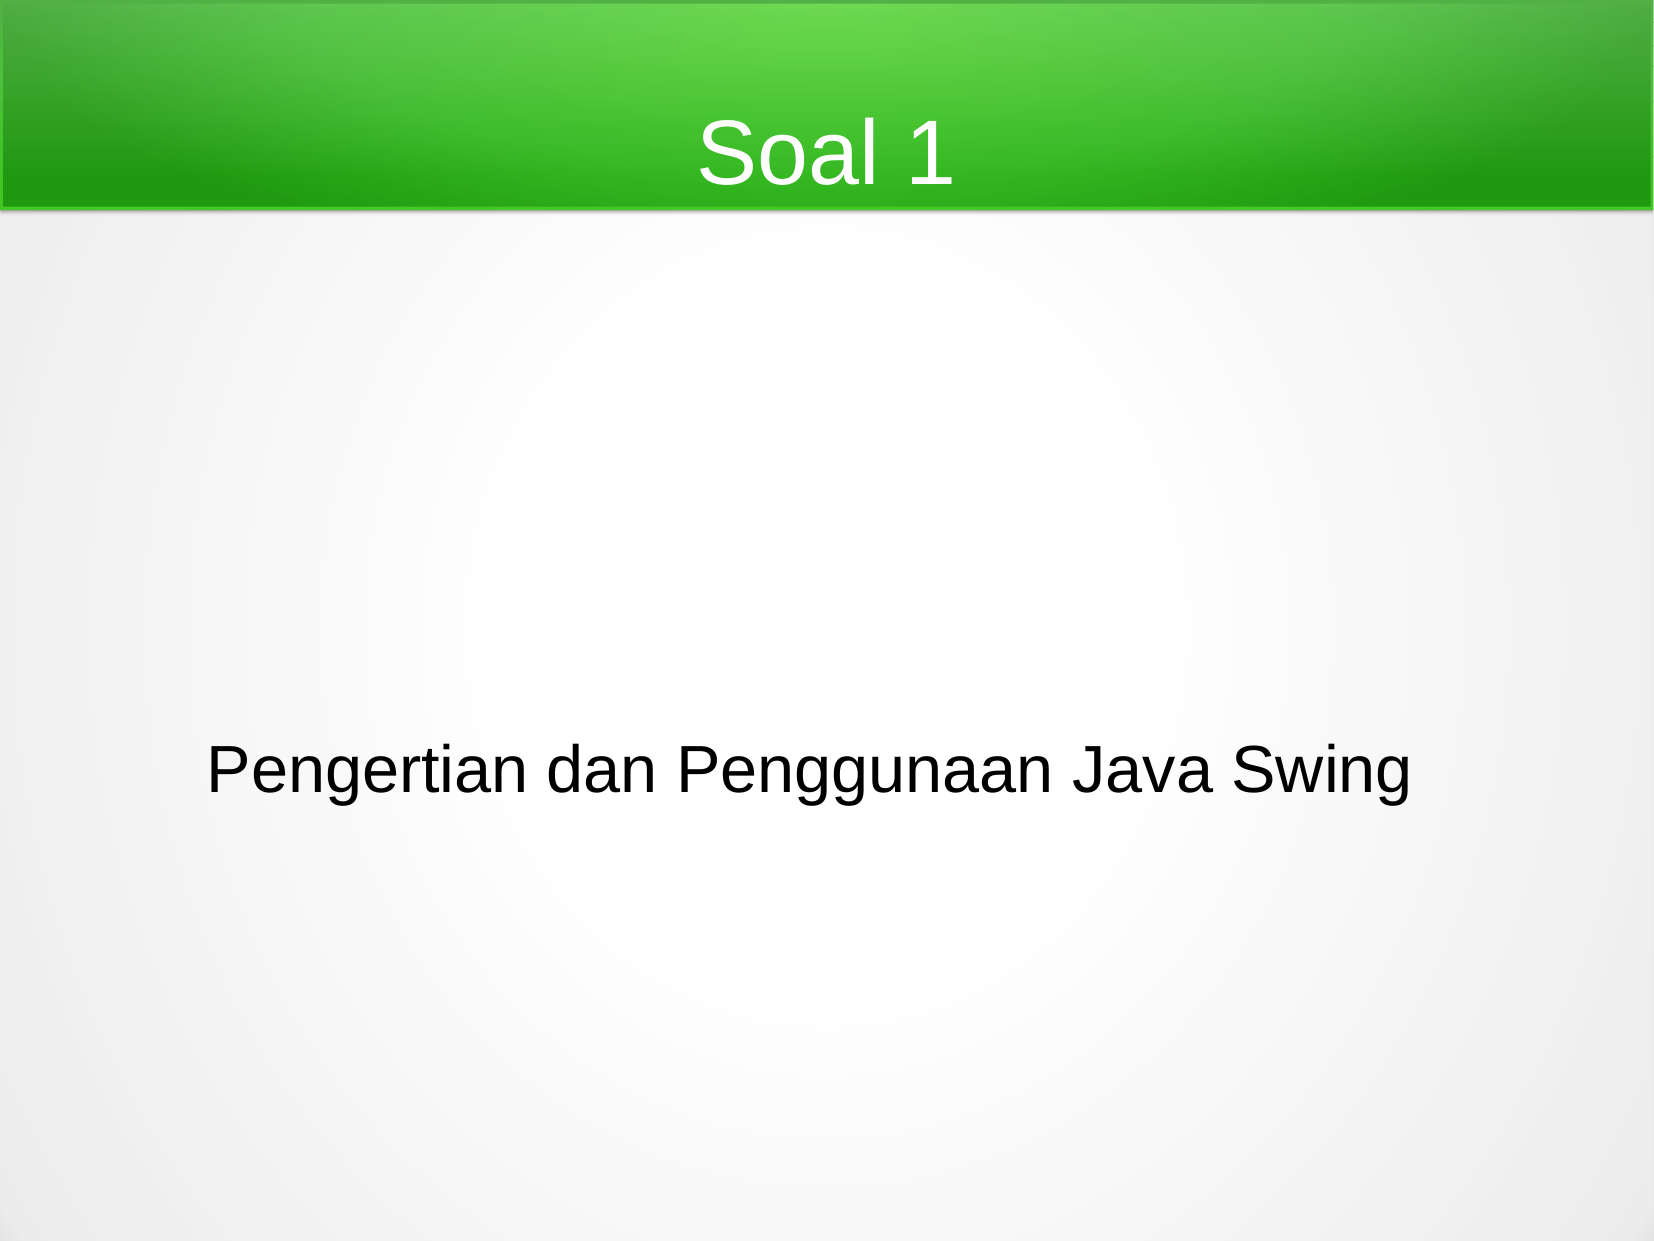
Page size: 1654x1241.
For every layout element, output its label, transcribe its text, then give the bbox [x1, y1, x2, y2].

subtitle Pengertian dan Penggunaan Java Swing [82, 290, 1538, 1241]
title Soal 1 [82, 49, 1571, 257]
